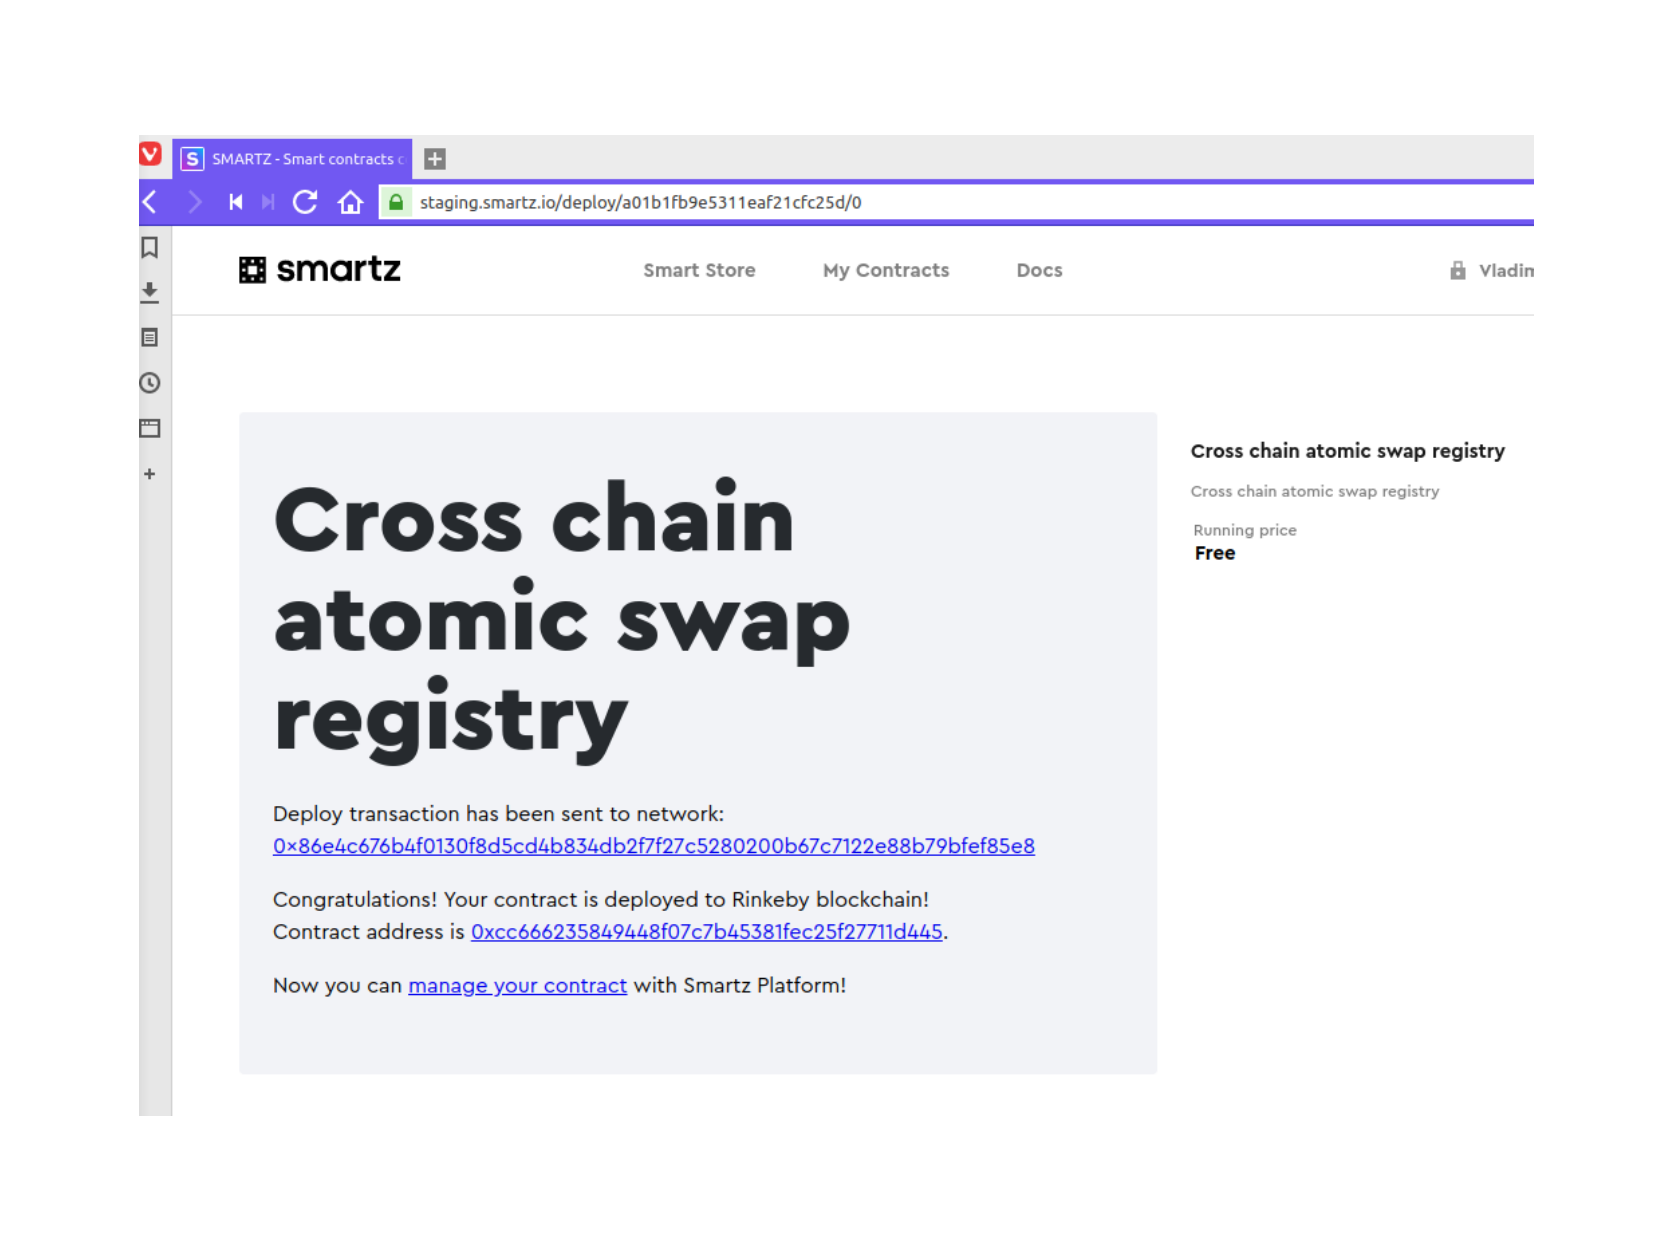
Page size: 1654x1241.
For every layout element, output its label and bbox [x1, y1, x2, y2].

picture [139, 135, 1534, 1116]
